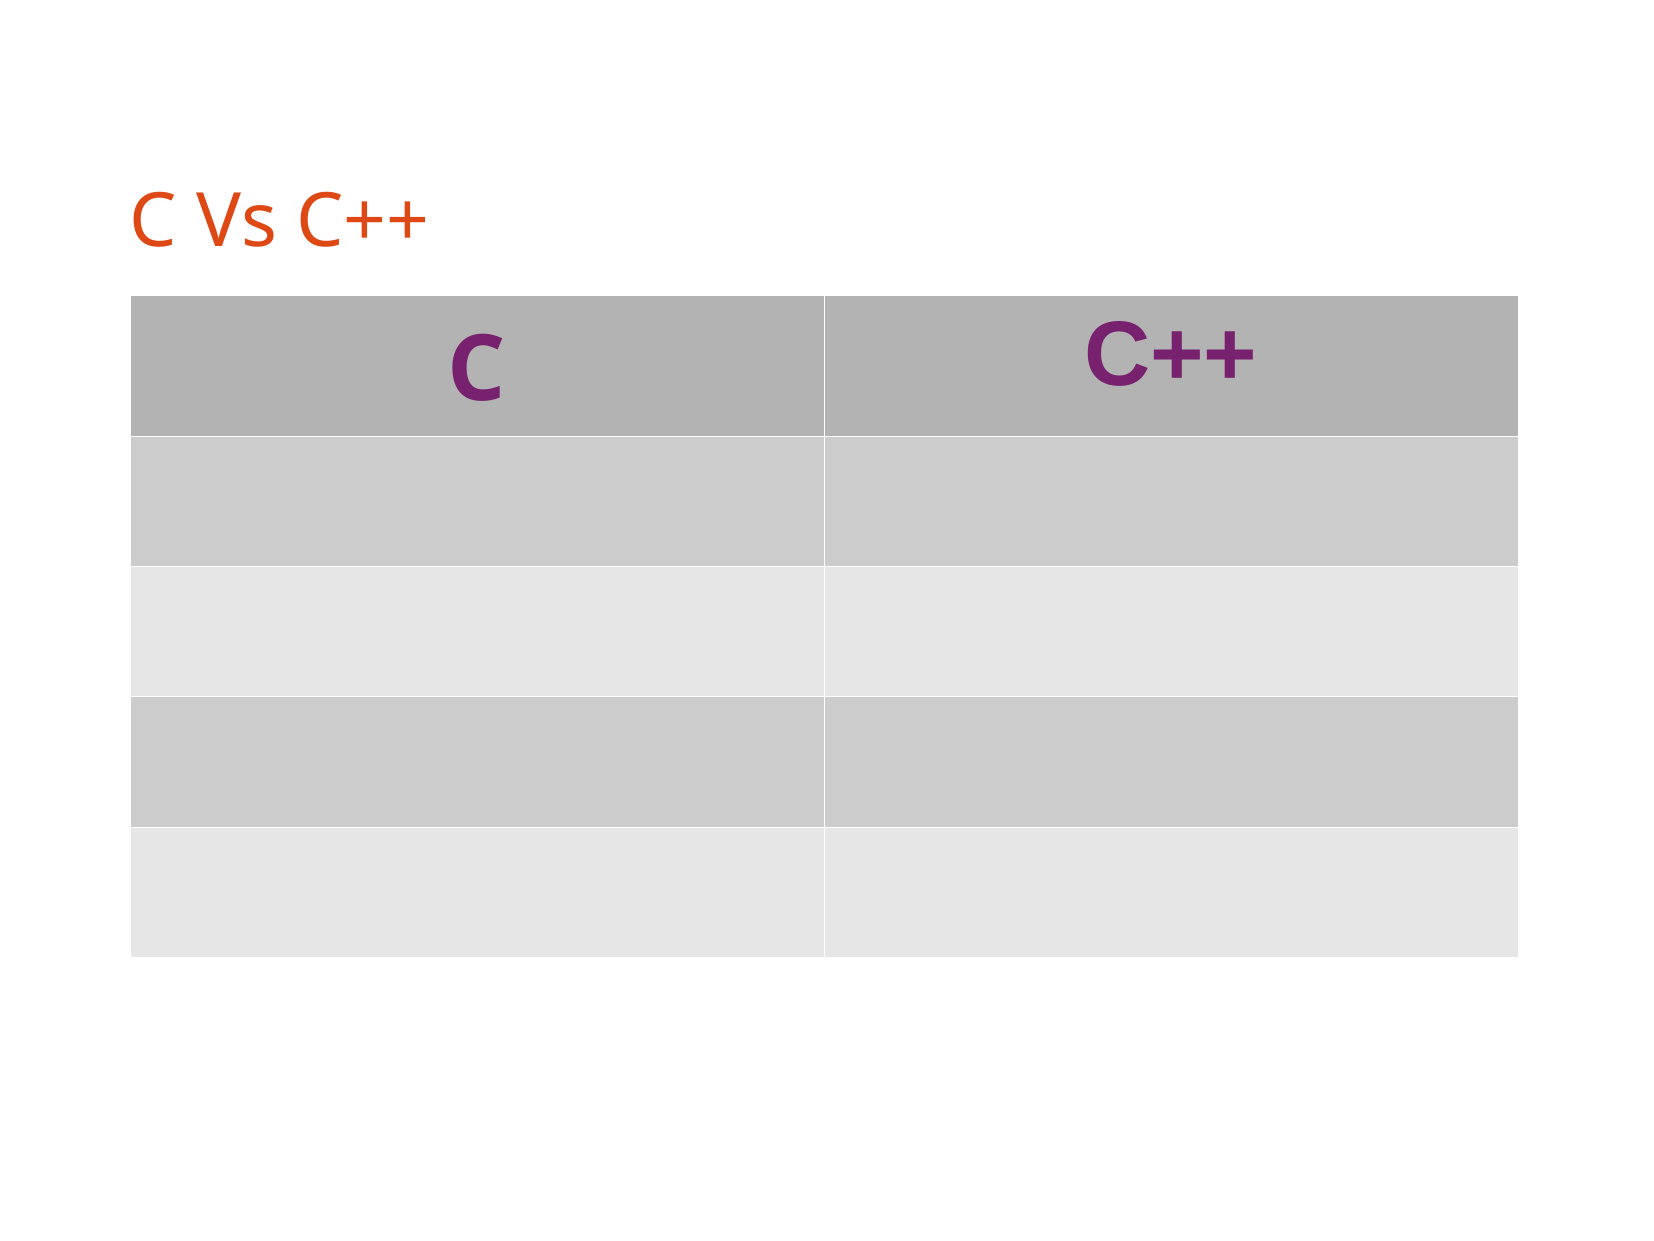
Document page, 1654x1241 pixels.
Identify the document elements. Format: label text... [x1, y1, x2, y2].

table_cell [825, 697, 1518, 827]
title C Vs C++ [129, 153, 1518, 281]
table_cell [825, 437, 1518, 566]
table_cell [131, 697, 824, 827]
table_cell [131, 567, 824, 696]
table_cell [825, 567, 1518, 696]
table_cell [131, 828, 824, 957]
table_header C++ [825, 296, 1518, 436]
table_cell [825, 828, 1518, 957]
table_header C [131, 296, 824, 436]
table_cell [131, 437, 824, 566]
